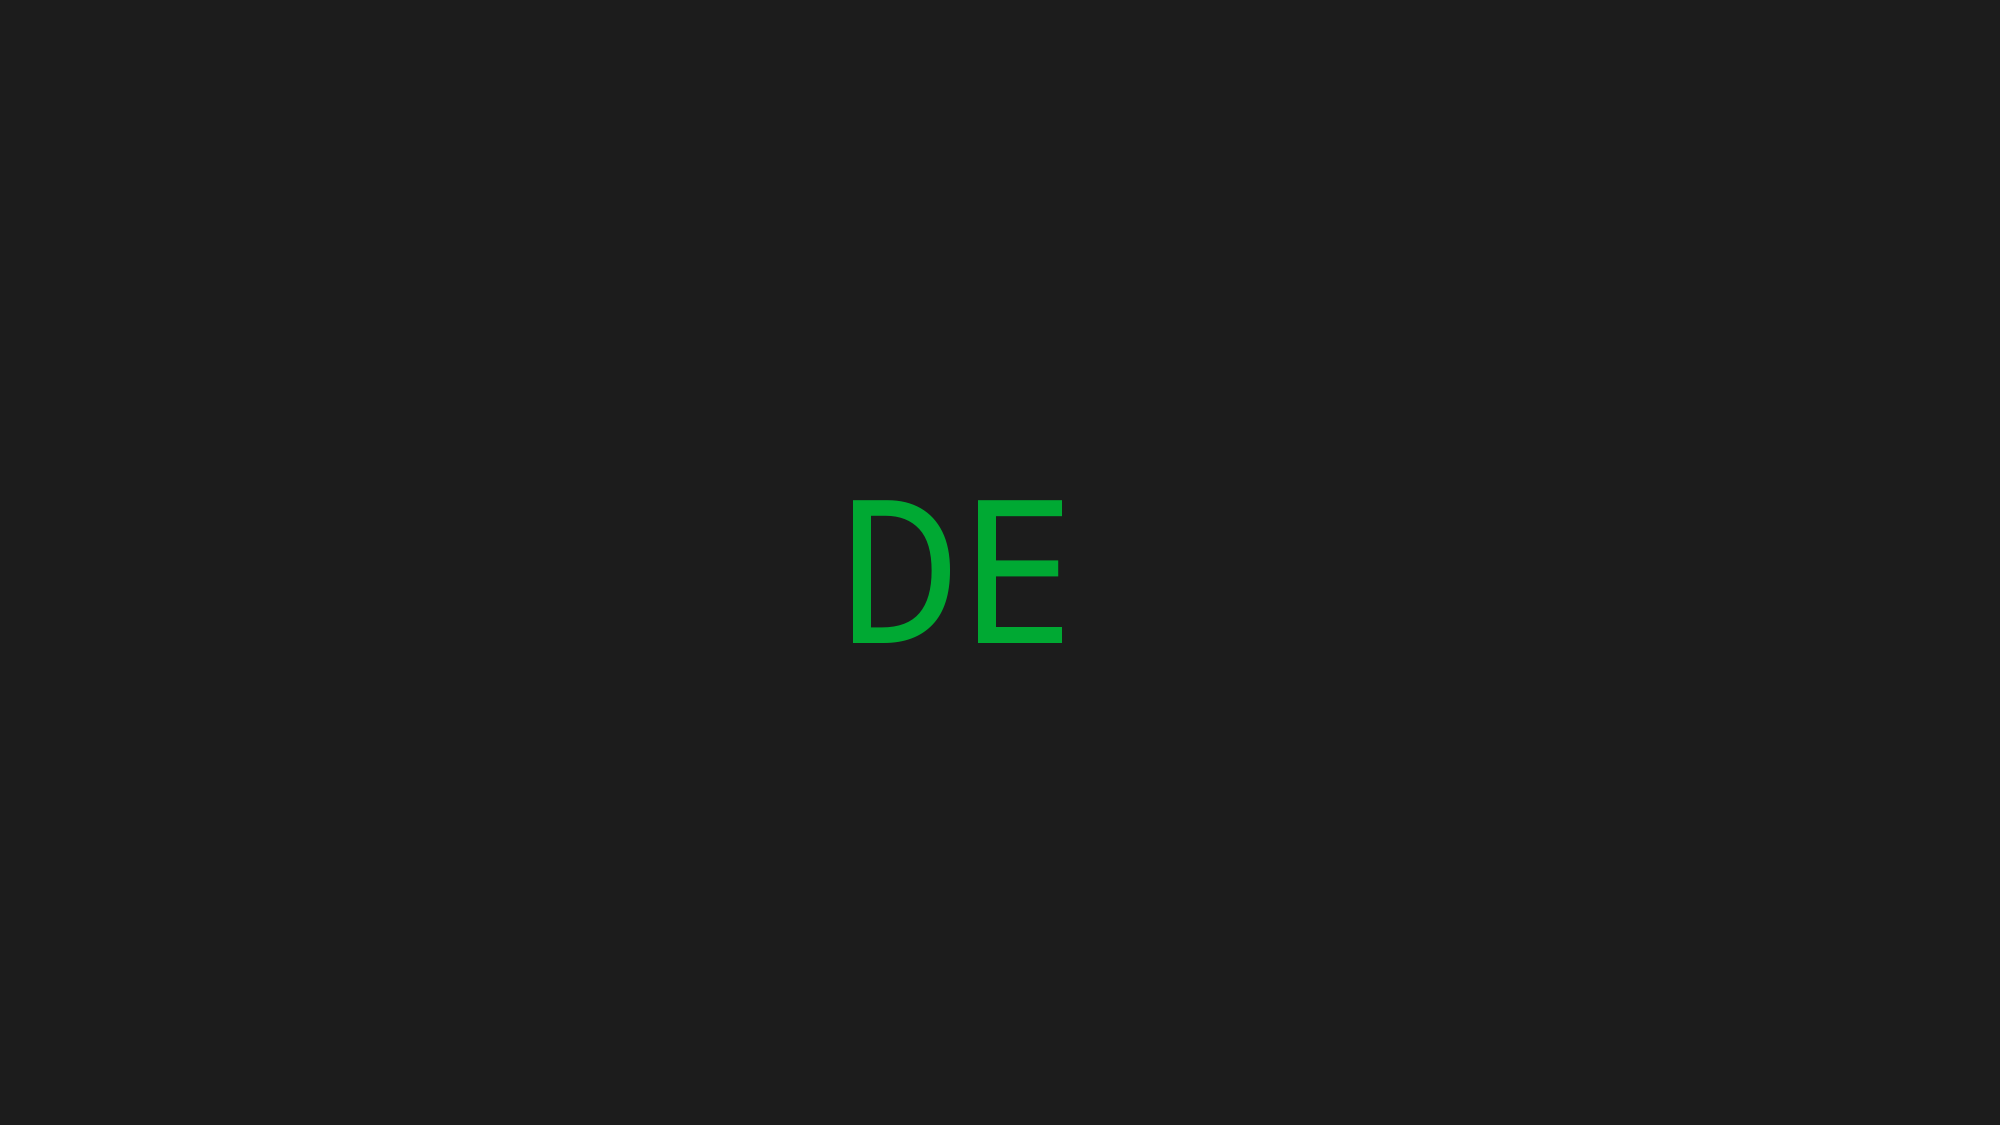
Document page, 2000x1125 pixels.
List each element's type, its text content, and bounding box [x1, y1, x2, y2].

text_box DE [825, 422, 1126, 638]
